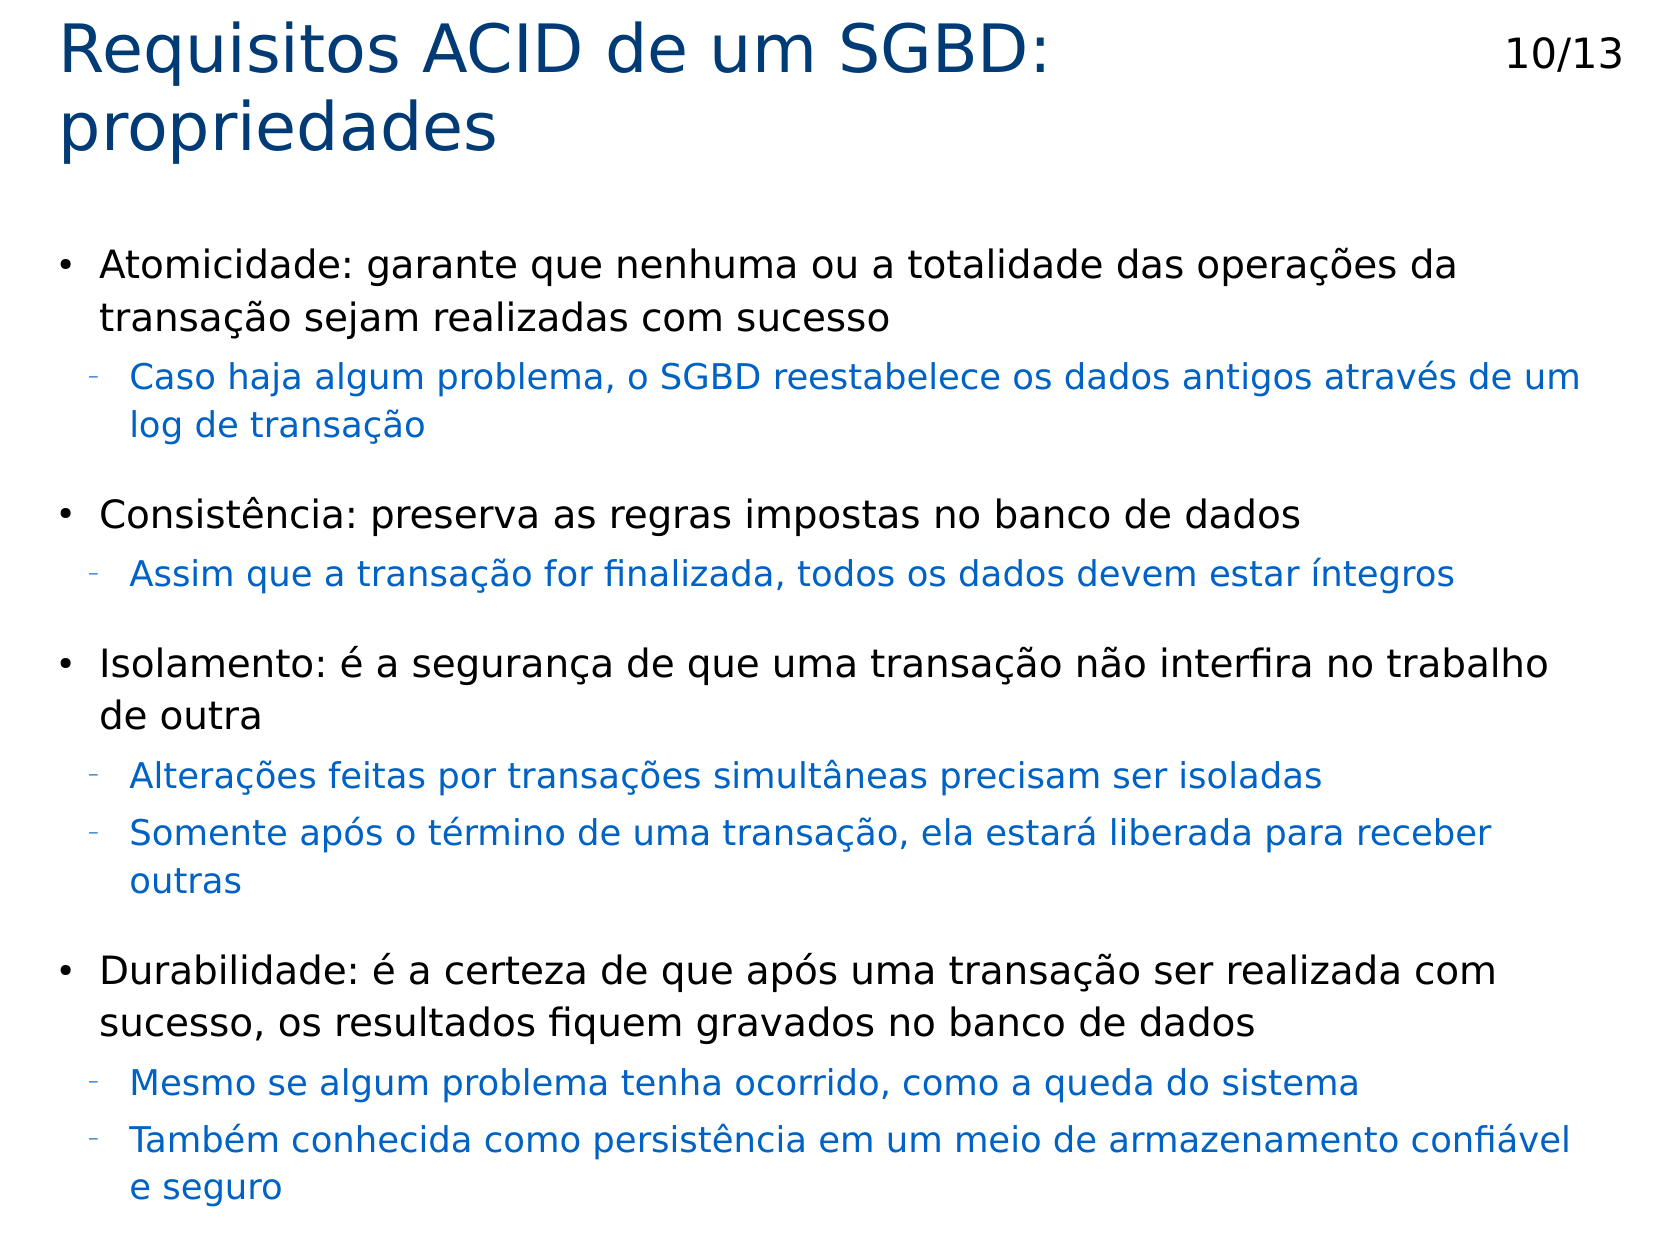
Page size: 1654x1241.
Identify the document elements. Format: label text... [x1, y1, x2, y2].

title Requisitos ACID de um SGBD: propriedades [59, 10, 1506, 167]
list Atomicidade: garante que nenhuma ou a totalidade das operações da transação sejam realizadas com sucesso Caso haja algum problema, o SGBD reestabelece os dados antigos através de um log de transação Consistência: preserva as regras impostas no banco de dados Assim que a transação for finalizada, todos os dados devem estar íntegros Isolamento: é a segurança de que uma transação não interfira no trabalho de outra Alterações feitas por transações simultâneas precisam ser isoladas Somente após o término de uma transação, ela estará liberada para receber outras Durabilidade: é a certeza de que após uma transação ser realizada com sucesso, os resultados fiquem gravados no banco de dados Mesmo se algum problema tenha ocorrido, como a queda do sistema Também conhecida como persistência em um meio de armazenamento confiável e seguro [59, 236, 1595, 1211]
